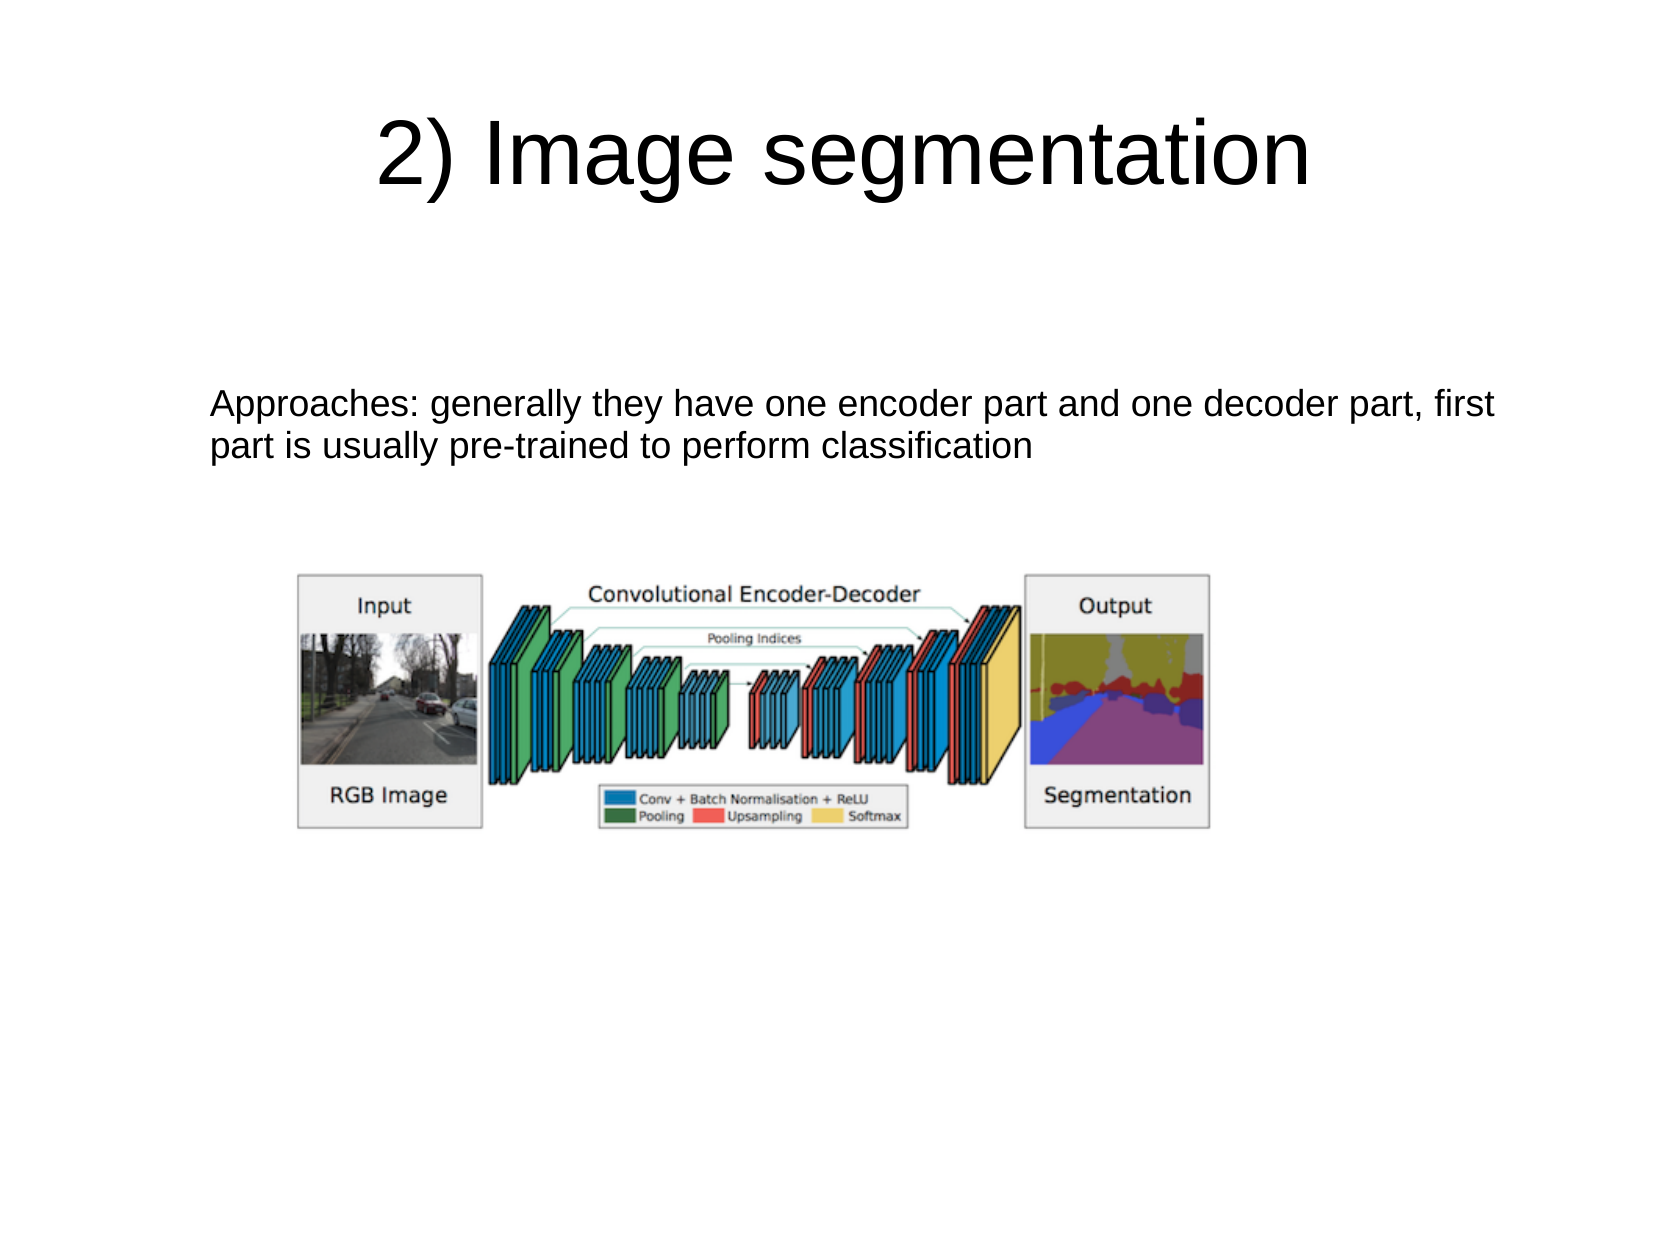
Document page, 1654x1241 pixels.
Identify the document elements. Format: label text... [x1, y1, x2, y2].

title 2) Image segmentation [82, 49, 1571, 257]
picture [285, 563, 1223, 841]
text_box Approaches: generally they have one encoder part and one decoder part, first part is usually pre-trained to perform classification [195, 375, 1576, 474]
subtitle [82, 290, 1571, 1010]
